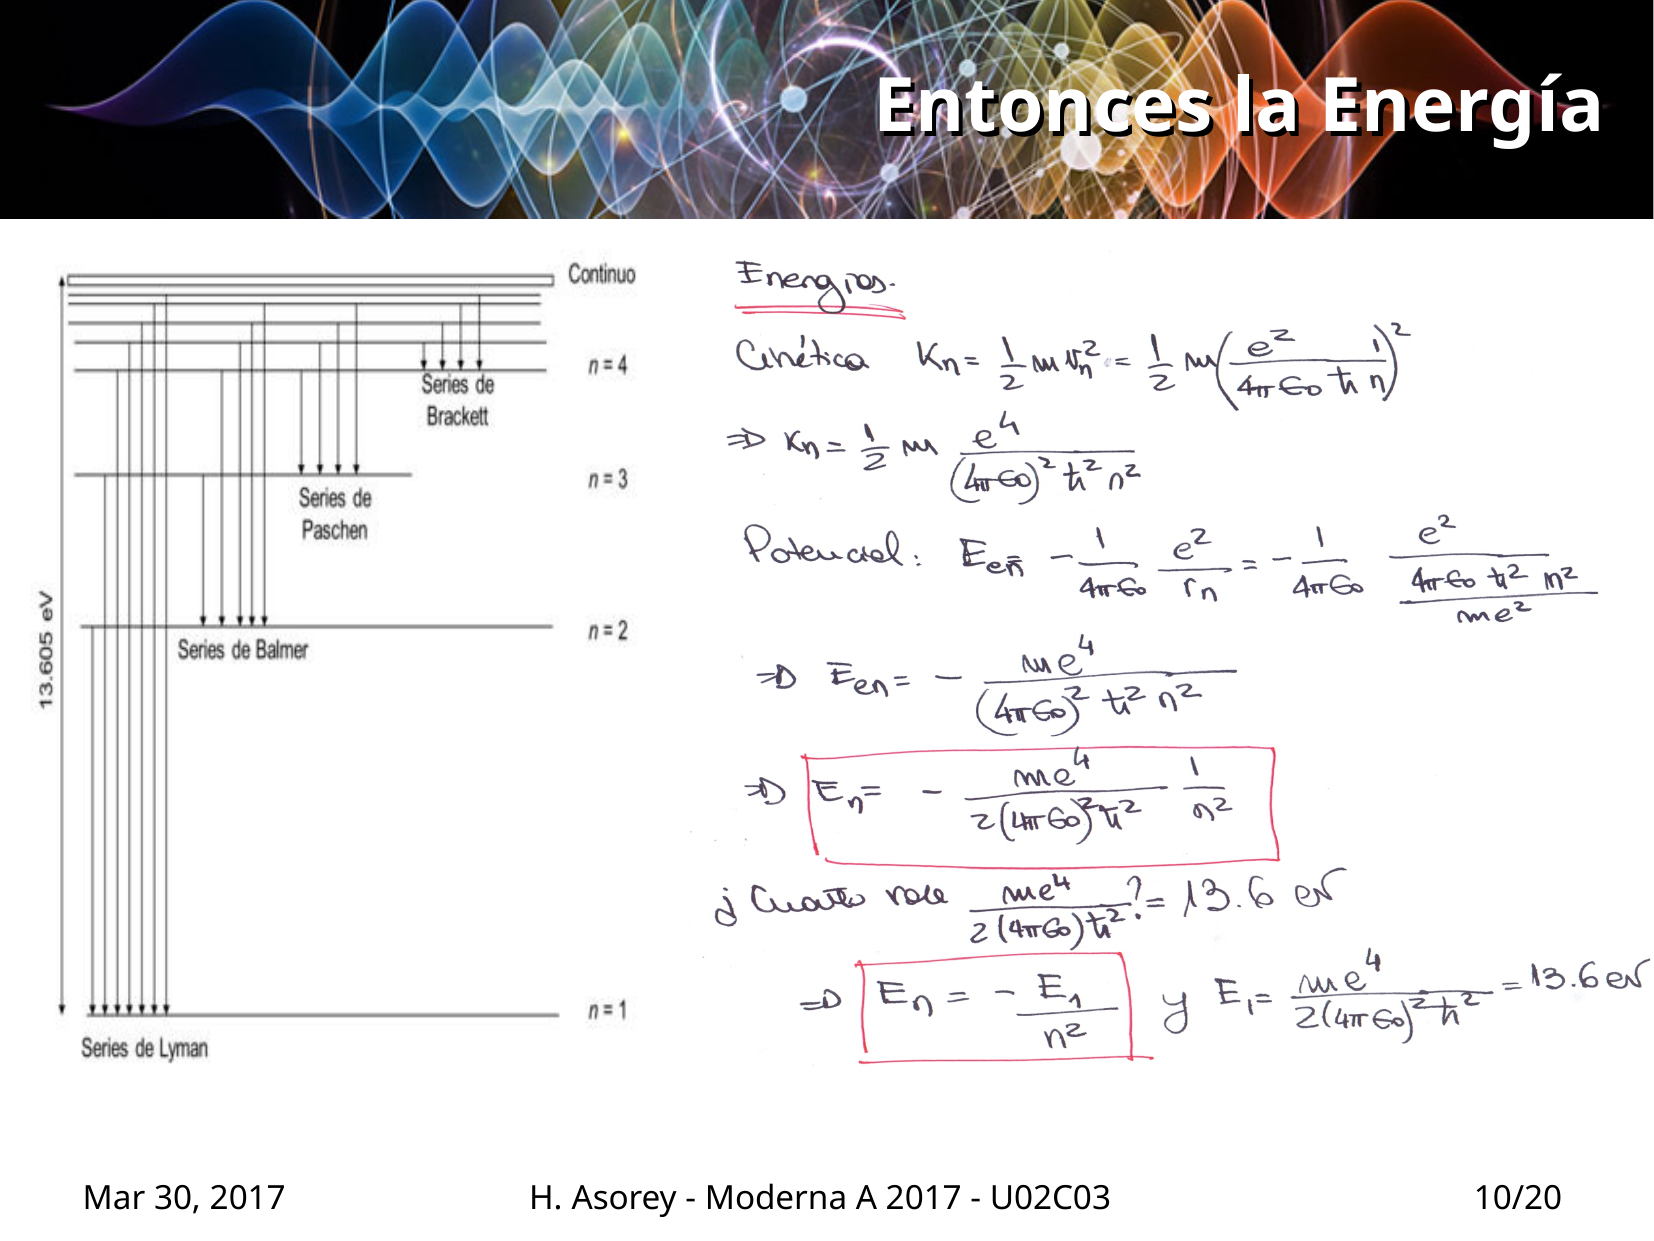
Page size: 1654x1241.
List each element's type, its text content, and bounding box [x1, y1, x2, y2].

title Entonces la Energía [45, 15, 1606, 191]
picture [0, 0, 1654, 219]
picture [30, 240, 1651, 1081]
